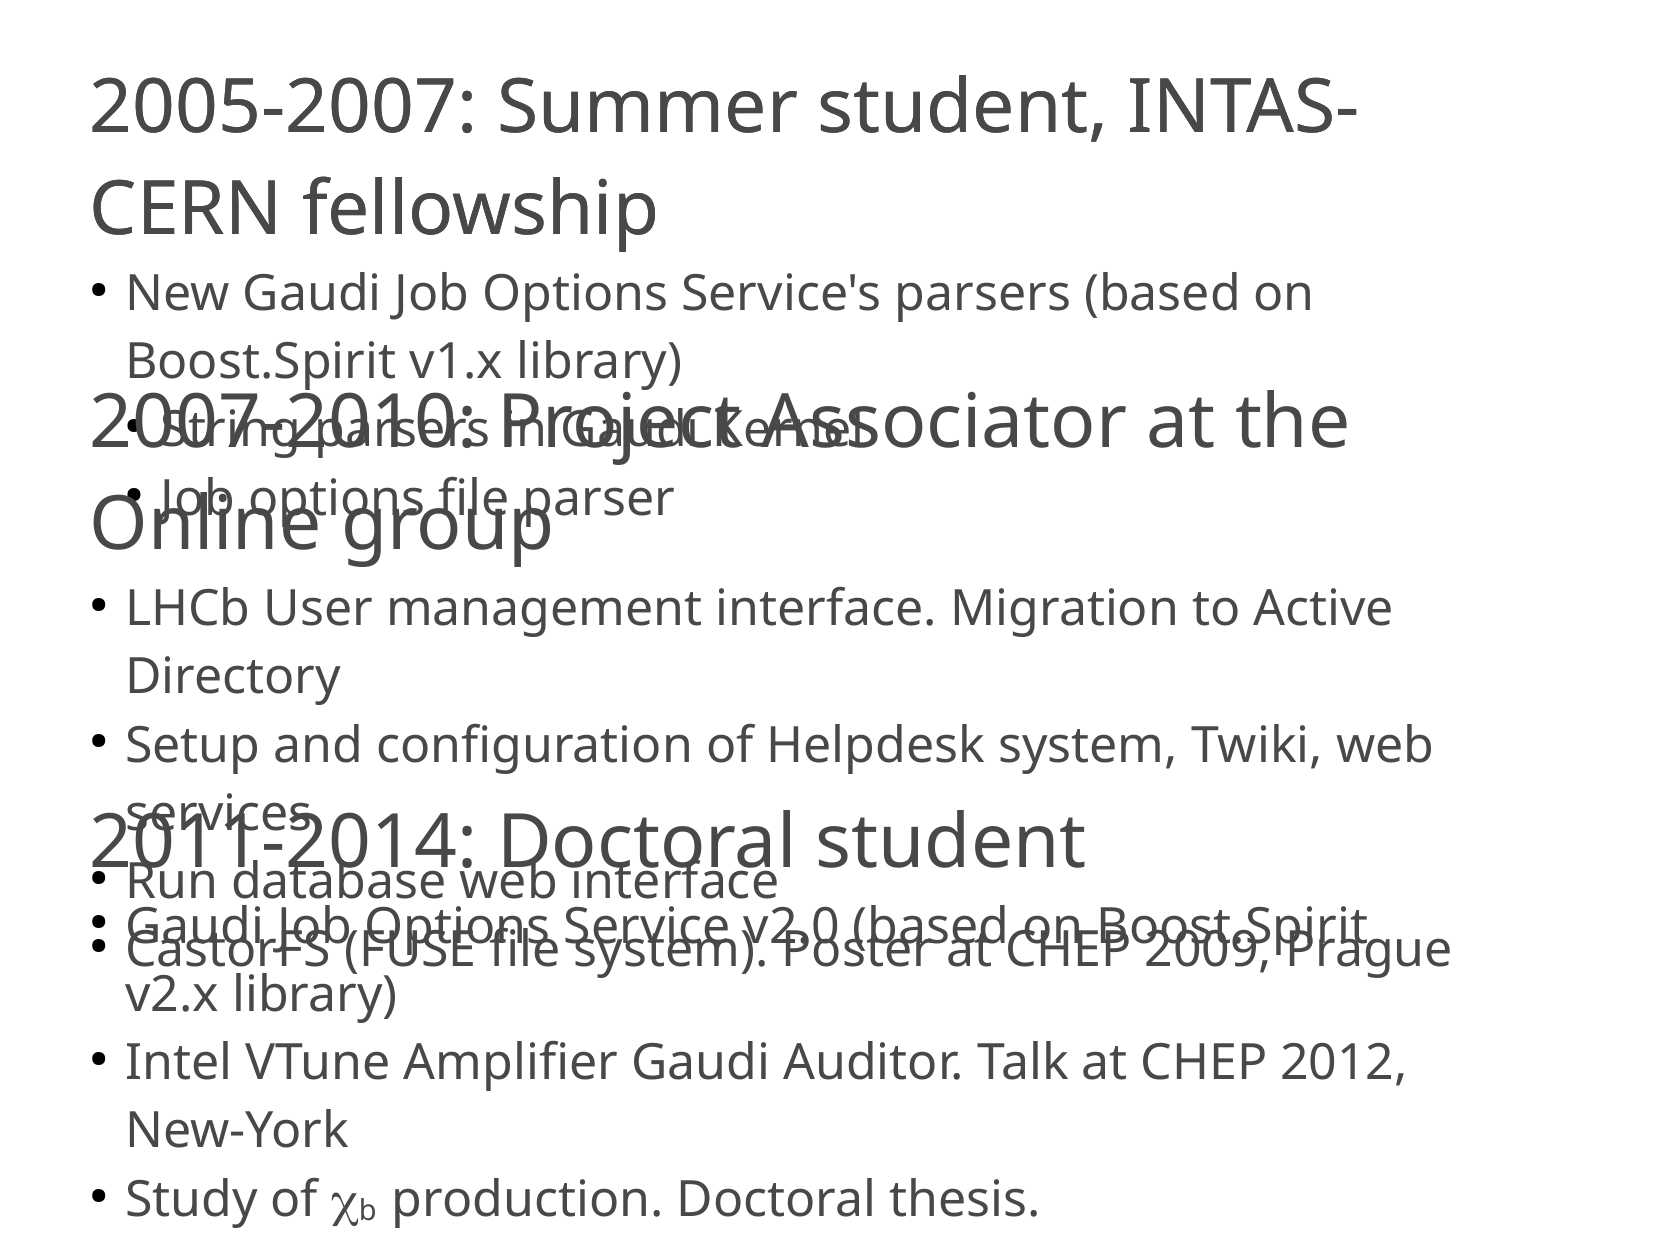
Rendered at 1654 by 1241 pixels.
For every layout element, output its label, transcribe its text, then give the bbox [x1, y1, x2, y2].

text_box 2011-2014: Doctoral student Gaudi Job Options Service v2.0 (based on Boost.Spirit v2.x library) Intel VTune Amplifier Gaudi Auditor. Talk at CHEP 2012, New-York Study of cb production. Doctoral thesis. [75, 779, 1471, 1085]
text_box 2005-2007: Summer student, INTAS-CERN fellowship New Gaudi Job Options Service's parsers (based on Boost.Spirit v1.x library) String parsers in Gaudi Kernel Job options file parser [75, 44, 1471, 331]
text_box 2007-2010: Project Associator at the Online group LHCb User management interface. Migration to Active Directory Setup and configuration of Helpdesk system, Twiki, web services. Run database web interface CastorFS (FUSE file system). Poster at CHEP 2009, Prague [75, 360, 1471, 706]
